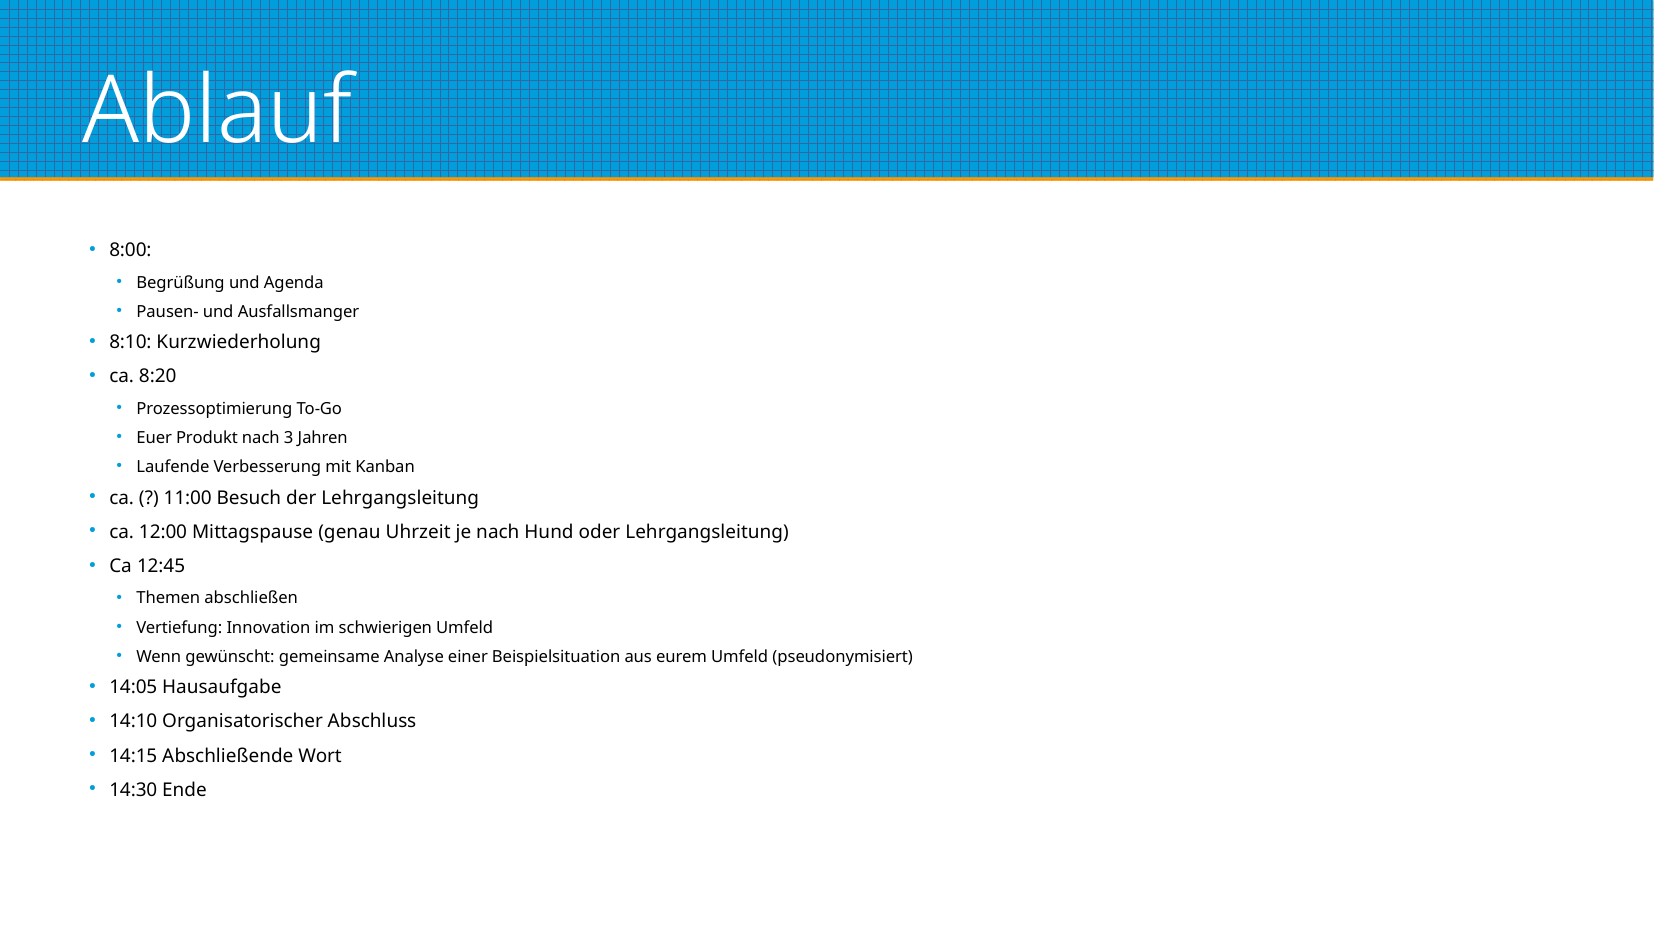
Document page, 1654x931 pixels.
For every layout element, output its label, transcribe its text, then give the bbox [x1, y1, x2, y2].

title Ablauf [82, 14, 1571, 171]
list 8:00: Begrüßung und Agenda Pausen- und Ausfallsmanger 8:10: Kurzwiederholung ca. 8:20 Prozessoptimierung To-Go Euer Produkt nach 3 Jahren Laufende Verbesserung mit Kanban ca. (?) 11:00 Besuch der Lehrgangsleitung ca. 12:00 Mittagspause (genau Uhrzeit je nach Hund oder Lehrgangsleitung) Ca 12:45 Themen abschließen Vertiefung: Innovation im schwierigen Umfeld Wenn gewünscht: gemeinsame Analyse einer Beispielsituation aus eurem Umfeld (pseudonymisiert) 14:05 Hausaufgabe 14:10 Organisatorischer Abschluss 14:15 Abschließende Wort 14:30 Ende [82, 236, 1563, 811]
